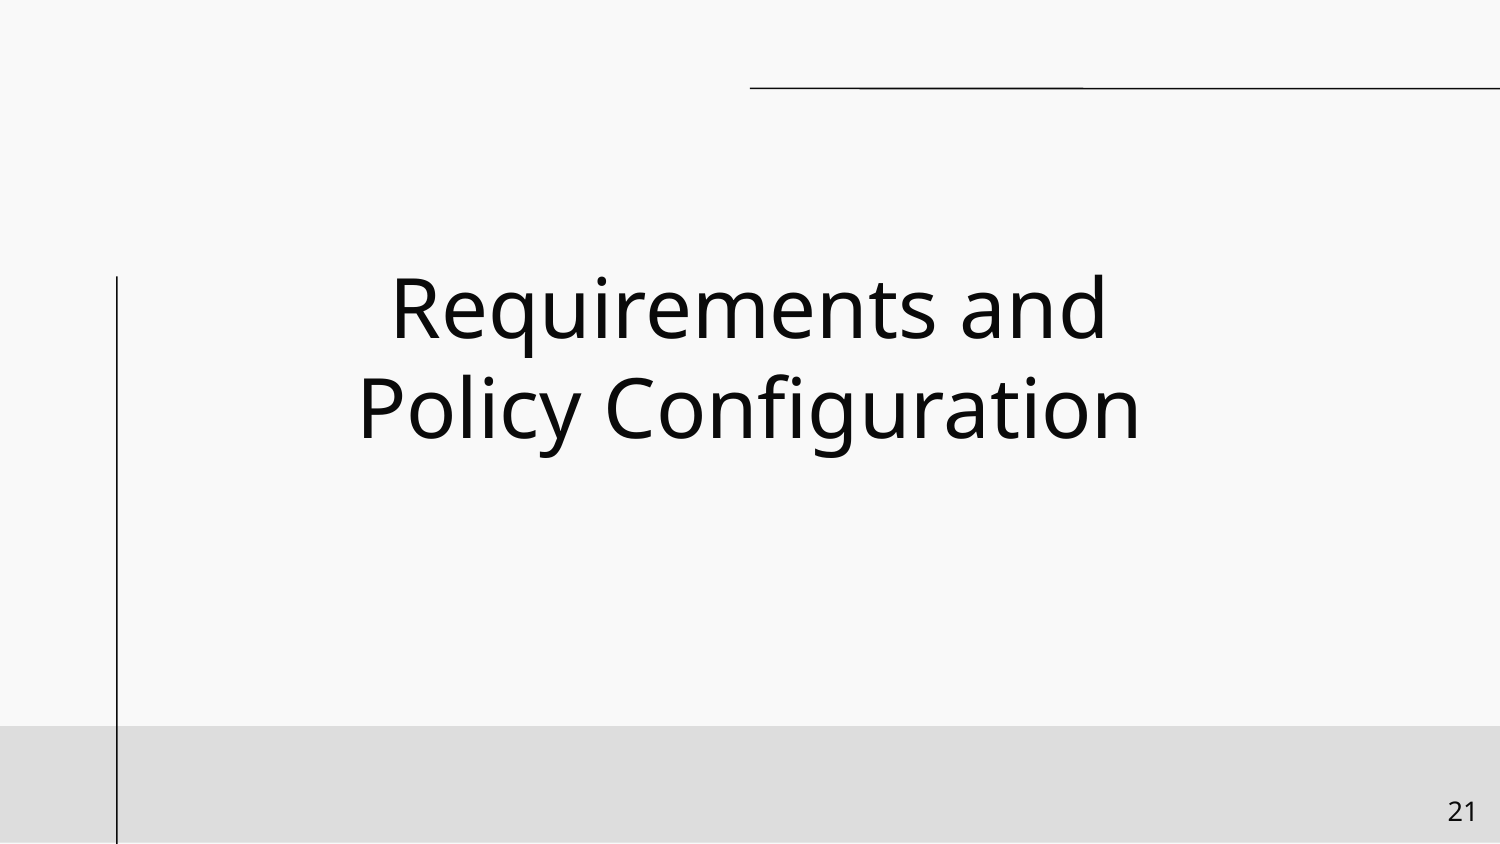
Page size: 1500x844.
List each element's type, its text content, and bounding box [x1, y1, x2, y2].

title Requirements and Policy Configuration [310, 239, 1189, 371]
slide_number <number> [1403, 779, 1494, 844]
